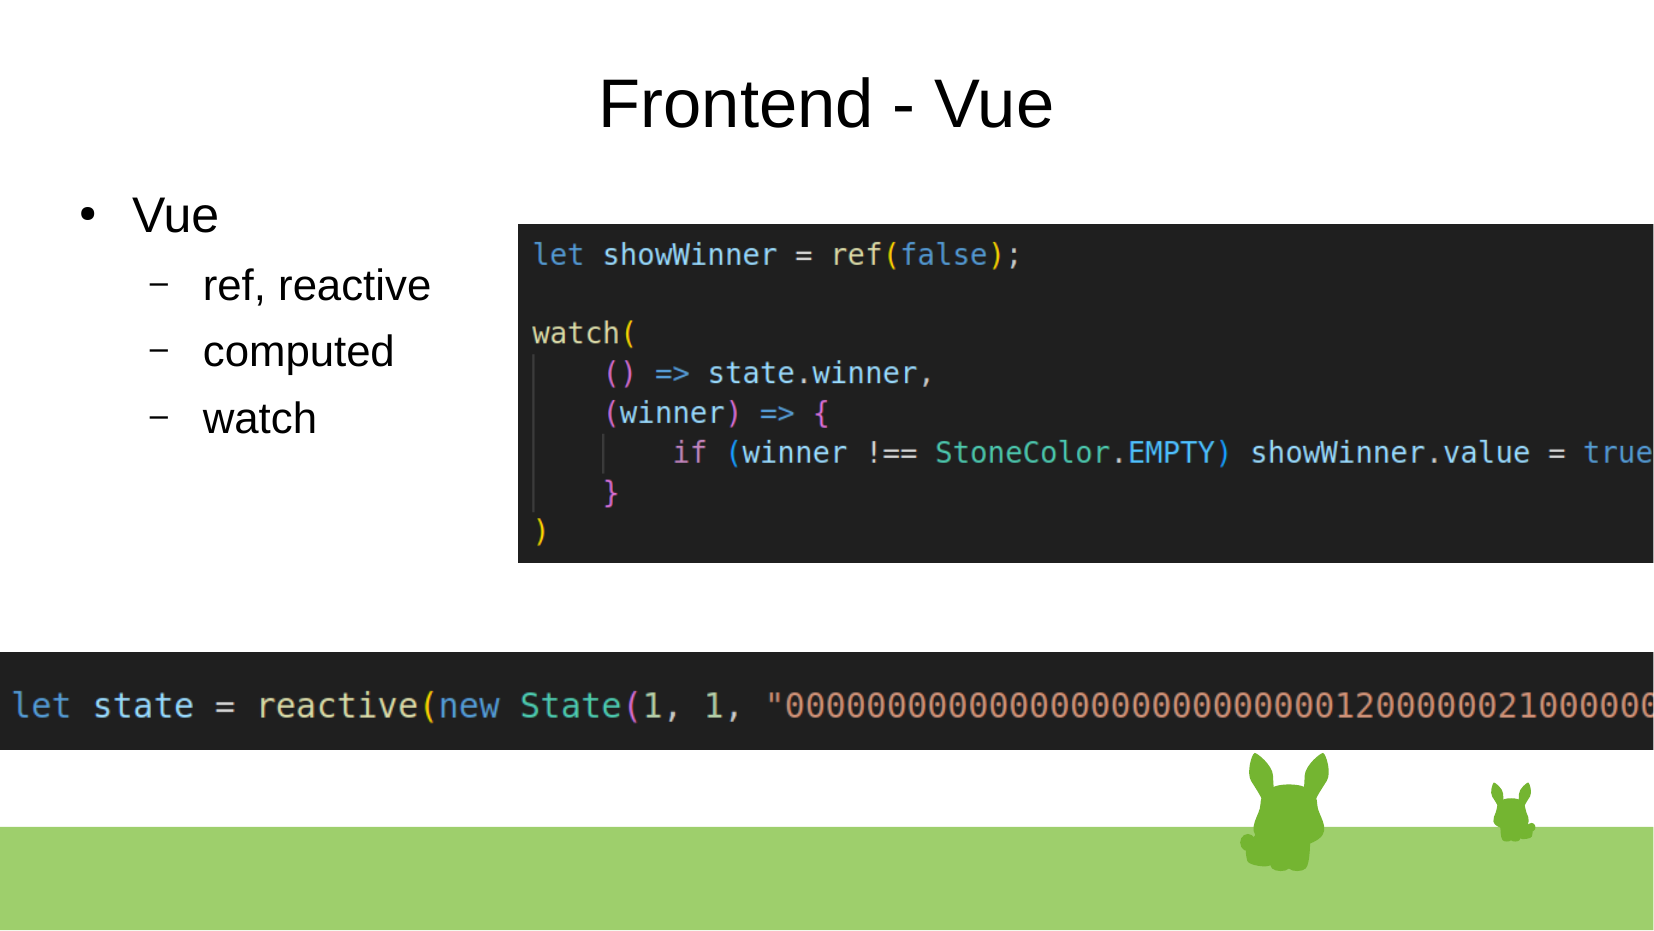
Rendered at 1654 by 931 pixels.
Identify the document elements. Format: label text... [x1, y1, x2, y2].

picture [518, 224, 1654, 563]
picture [0, 652, 1654, 751]
list Vue ref, reactive computed watch [61, 187, 1538, 652]
title Frontend - Vue [88, 29, 1565, 178]
